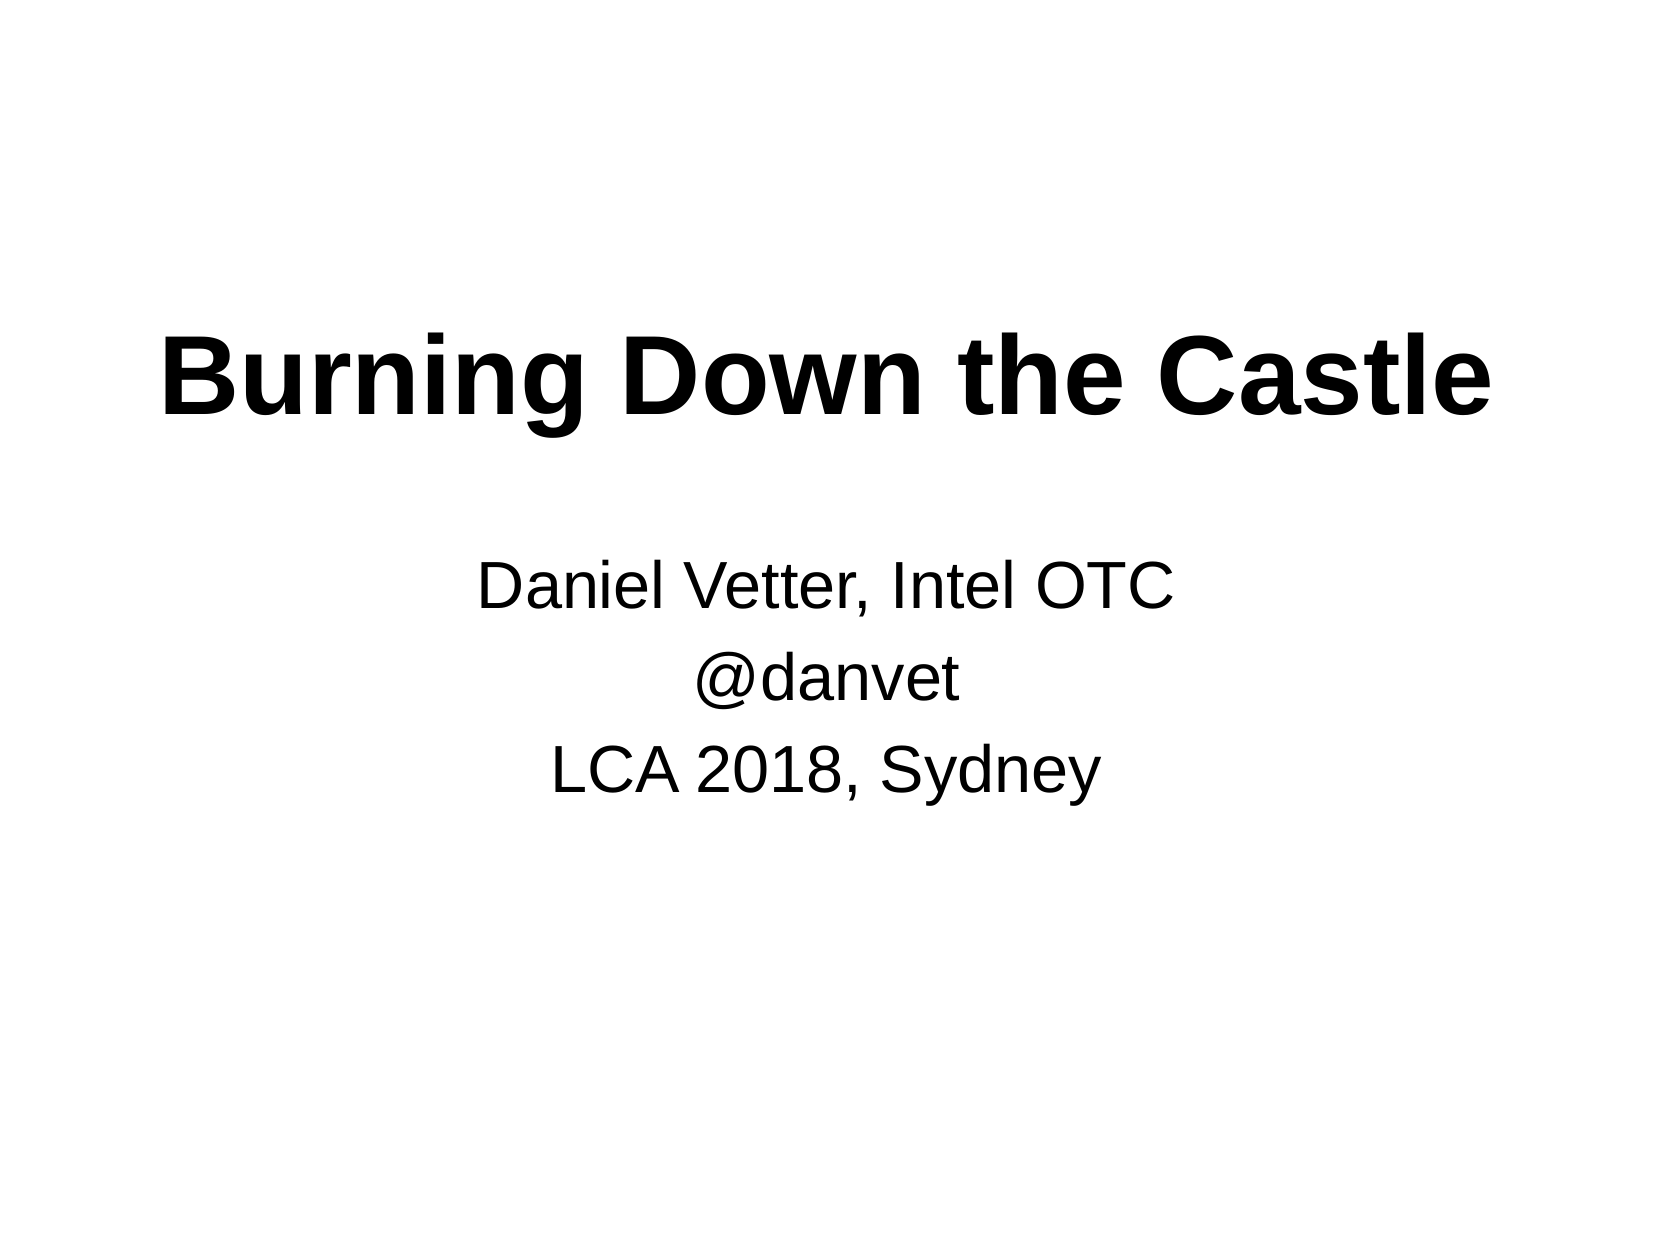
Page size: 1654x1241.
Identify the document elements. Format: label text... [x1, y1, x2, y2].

title Burning Down the Castle [82, 271, 1571, 479]
subtitle Daniel Vetter, Intel OTC @danvet LCA 2018, Sydney [82, 551, 1571, 804]
